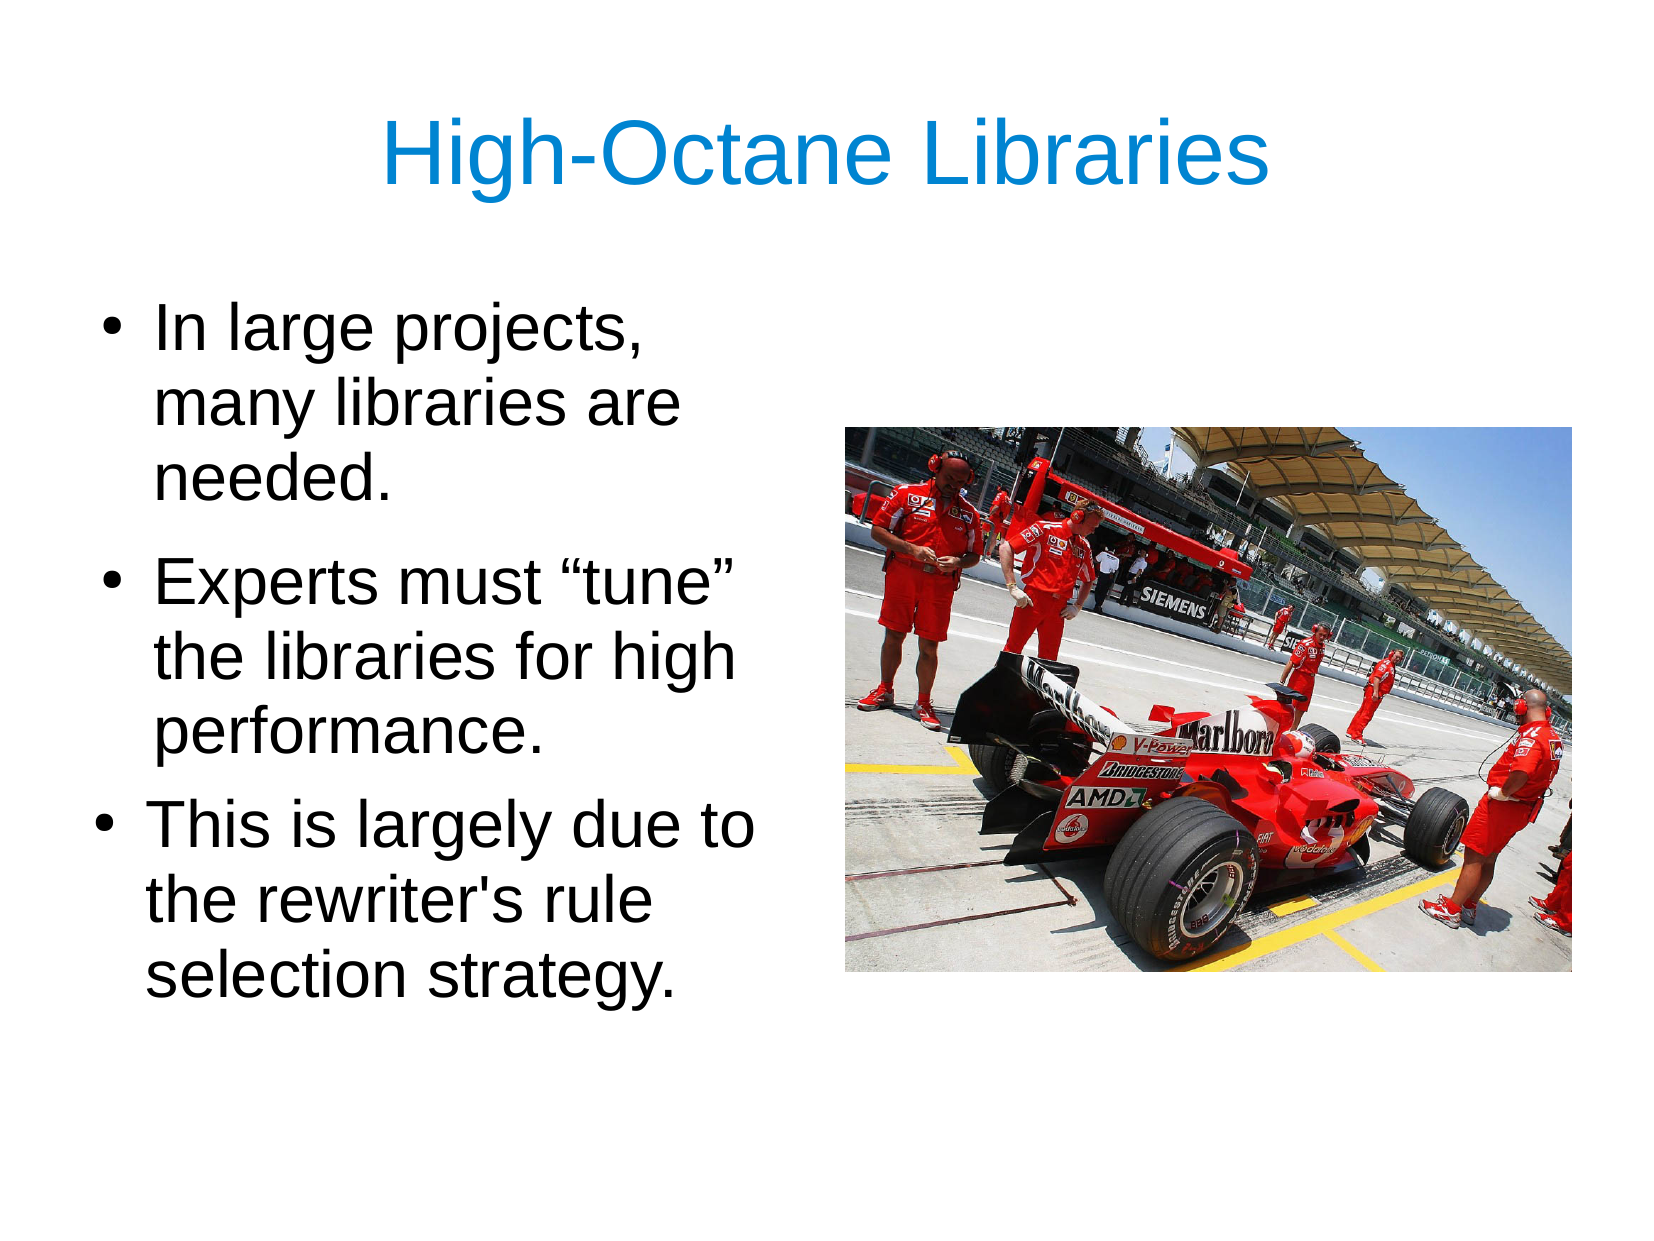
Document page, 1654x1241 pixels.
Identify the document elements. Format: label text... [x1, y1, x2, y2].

text_box This is largely due to the rewriter's rule selection strategy. [75, 787, 826, 1088]
title High-Octane Libraries [82, 49, 1571, 257]
list In large projects, many libraries are needed. Experts must “tune” the libraries for high performance. [82, 290, 809, 787]
picture [845, 427, 1572, 972]
